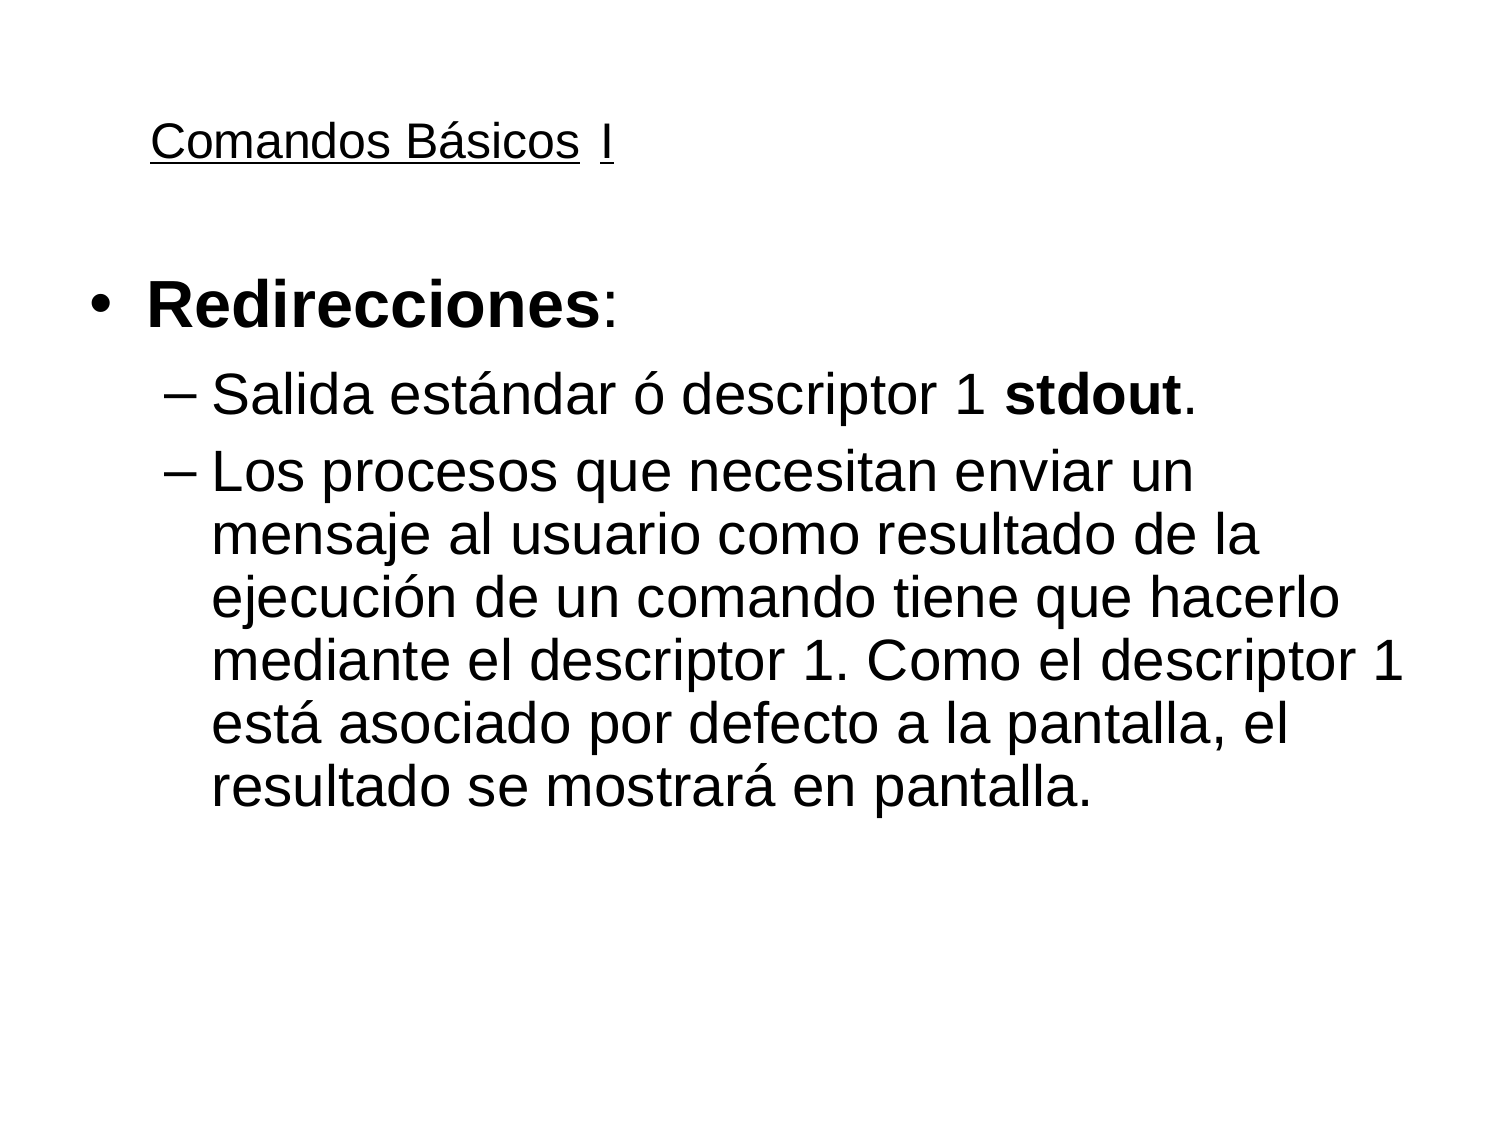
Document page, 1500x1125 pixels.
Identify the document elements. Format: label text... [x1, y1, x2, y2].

list Redirecciones: Salida estándar ó descriptor 1 stdout. Los procesos que necesitan enviar un mensaje al usuario como resultado de la ejecución de un comando tiene que hacerlo mediante el descriptor 1. Como el descriptor 1 está asociado por defecto a la pantalla, el resultado se mostrará en pantalla. [75, 262, 1426, 1059]
title Comandos Básicos I [75, 45, 1426, 233]
